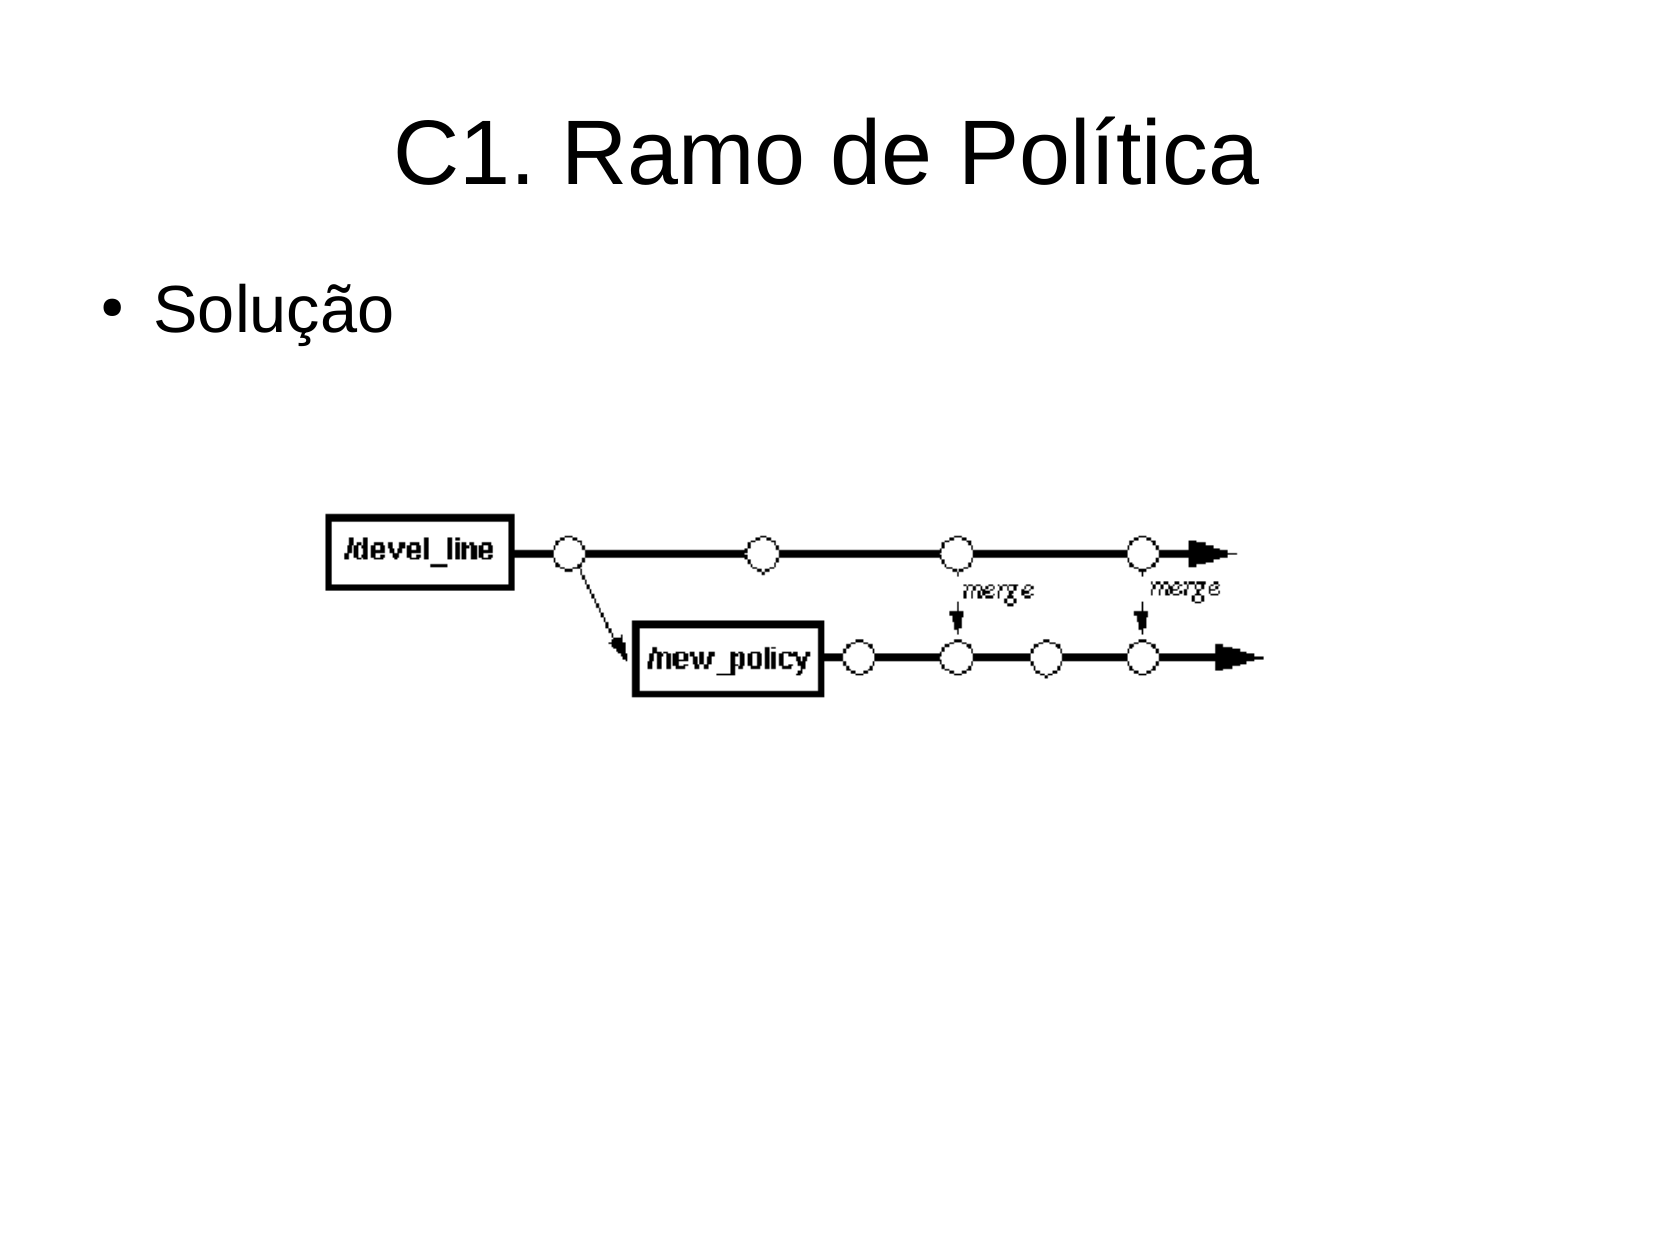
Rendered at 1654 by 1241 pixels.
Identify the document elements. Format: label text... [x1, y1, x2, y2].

picture [307, 497, 1278, 721]
list Solução [82, 271, 1571, 991]
title C1. Ramo de Política [82, 49, 1571, 257]
